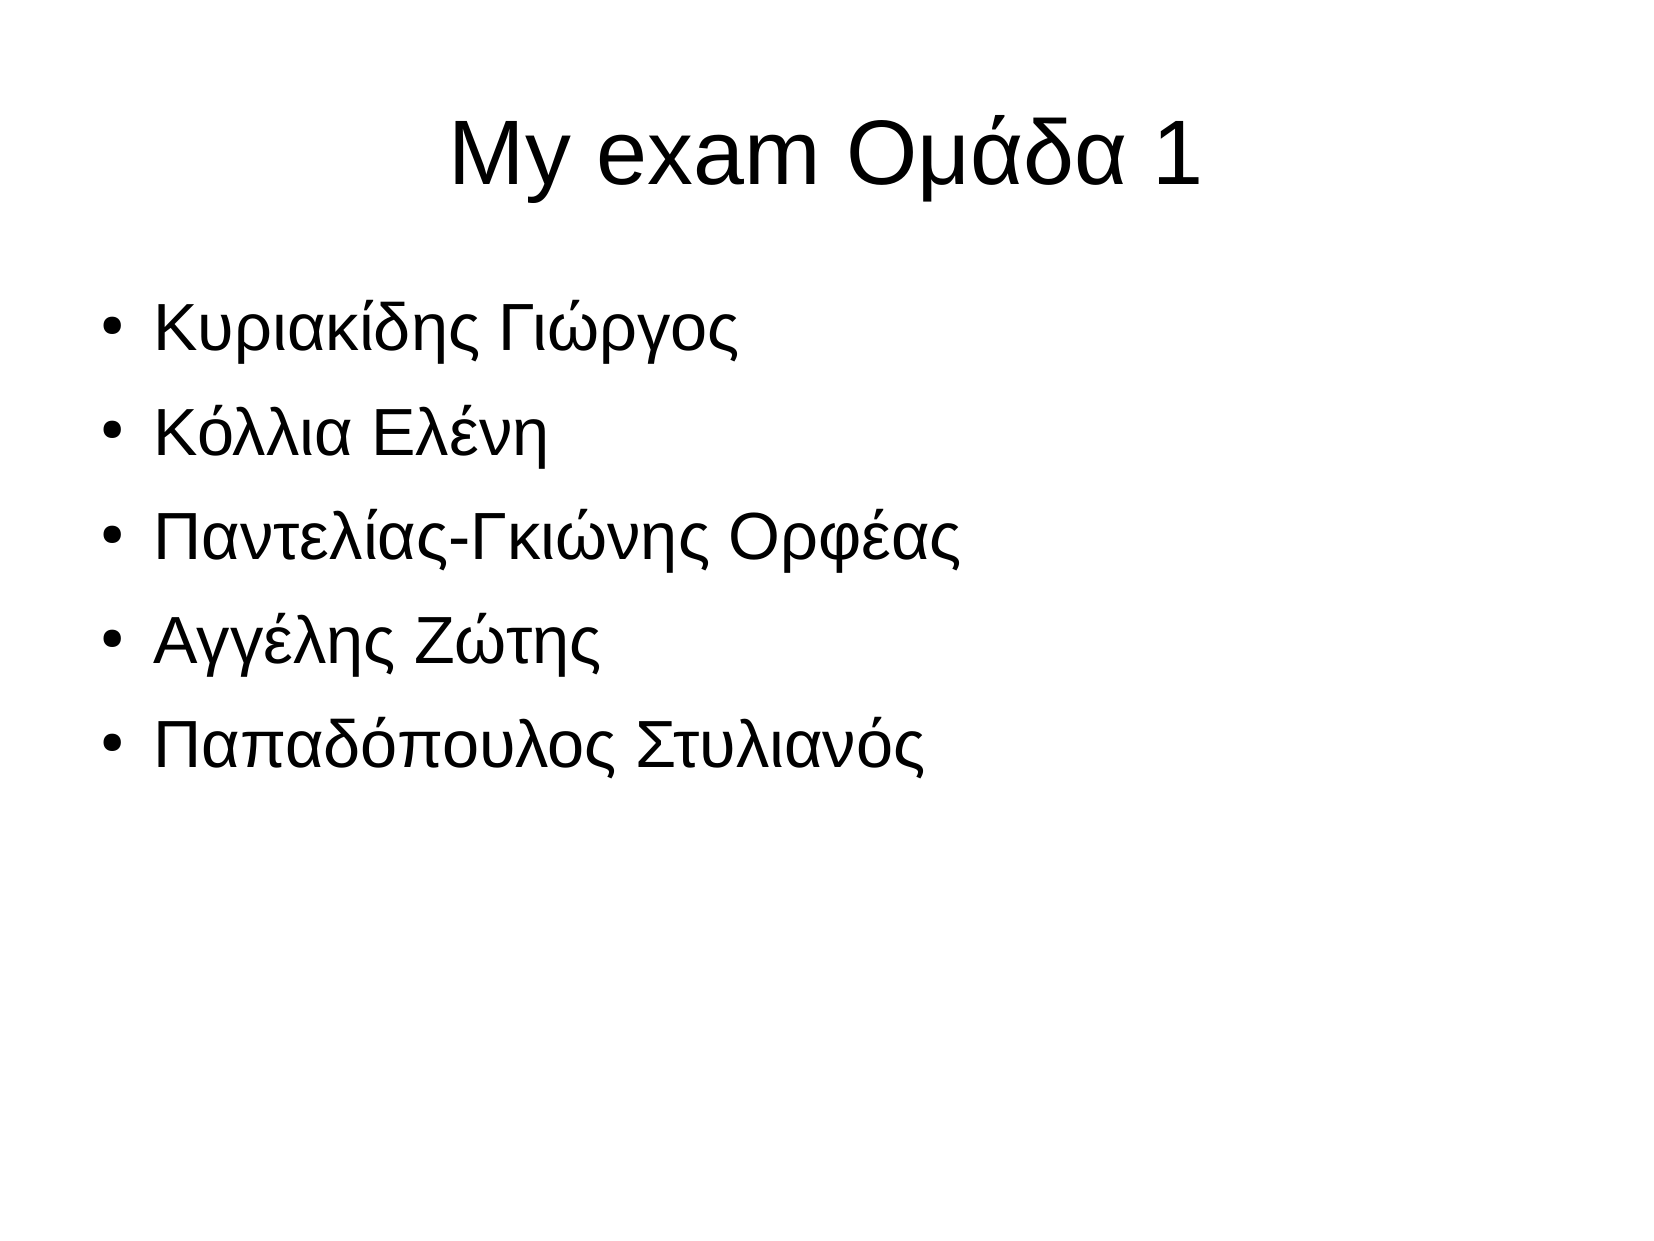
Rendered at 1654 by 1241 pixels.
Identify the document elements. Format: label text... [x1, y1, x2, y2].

title My exam Ομάδα 1 [82, 49, 1571, 257]
list Κυριακίδης Γιώργος Κόλλια Ελένη Παντελίας-Γκιώνης Ορφέας Αγγέλης Ζώτης Παπαδόπουλος Στυλιανός [82, 290, 1571, 1109]
